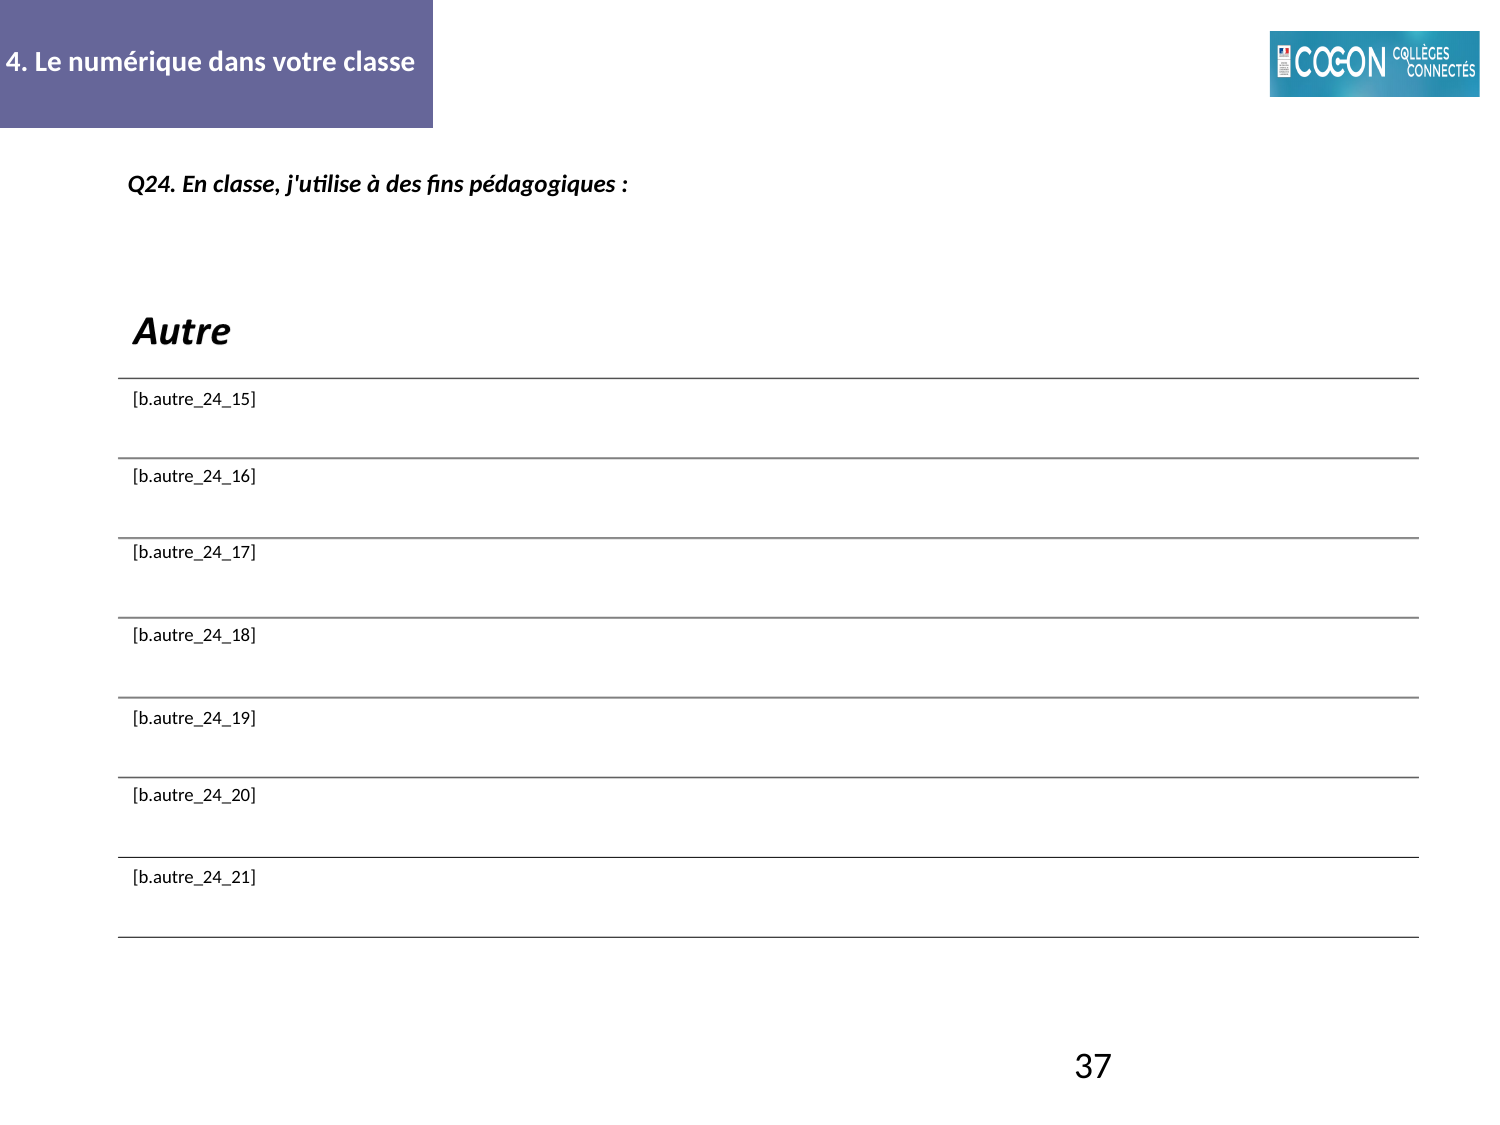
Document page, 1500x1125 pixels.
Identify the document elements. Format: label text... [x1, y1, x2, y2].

text_box 4. Le numérique dans votre classe [0, 0, 433, 128]
text_box [b.autre_24_16] [118, 460, 1419, 537]
picture [108, 292, 1419, 939]
text_box [b.autre_24_20] [118, 779, 1419, 857]
text_box [b.autre_24_17] [118, 537, 1419, 615]
text_box [b.autre_24_19] [118, 702, 1419, 779]
text_box Q24. En classe, j'utilise à des fins pédagogiques : [112, 166, 1407, 209]
picture [1269, 31, 1480, 97]
text_box [b.autre_24_21] [118, 862, 1419, 940]
text_box [b.autre_24_18] [118, 620, 1419, 697]
text_box [b.autre_24_15] [118, 383, 1419, 460]
text_box <numéro> [1059, 1042, 1397, 1103]
